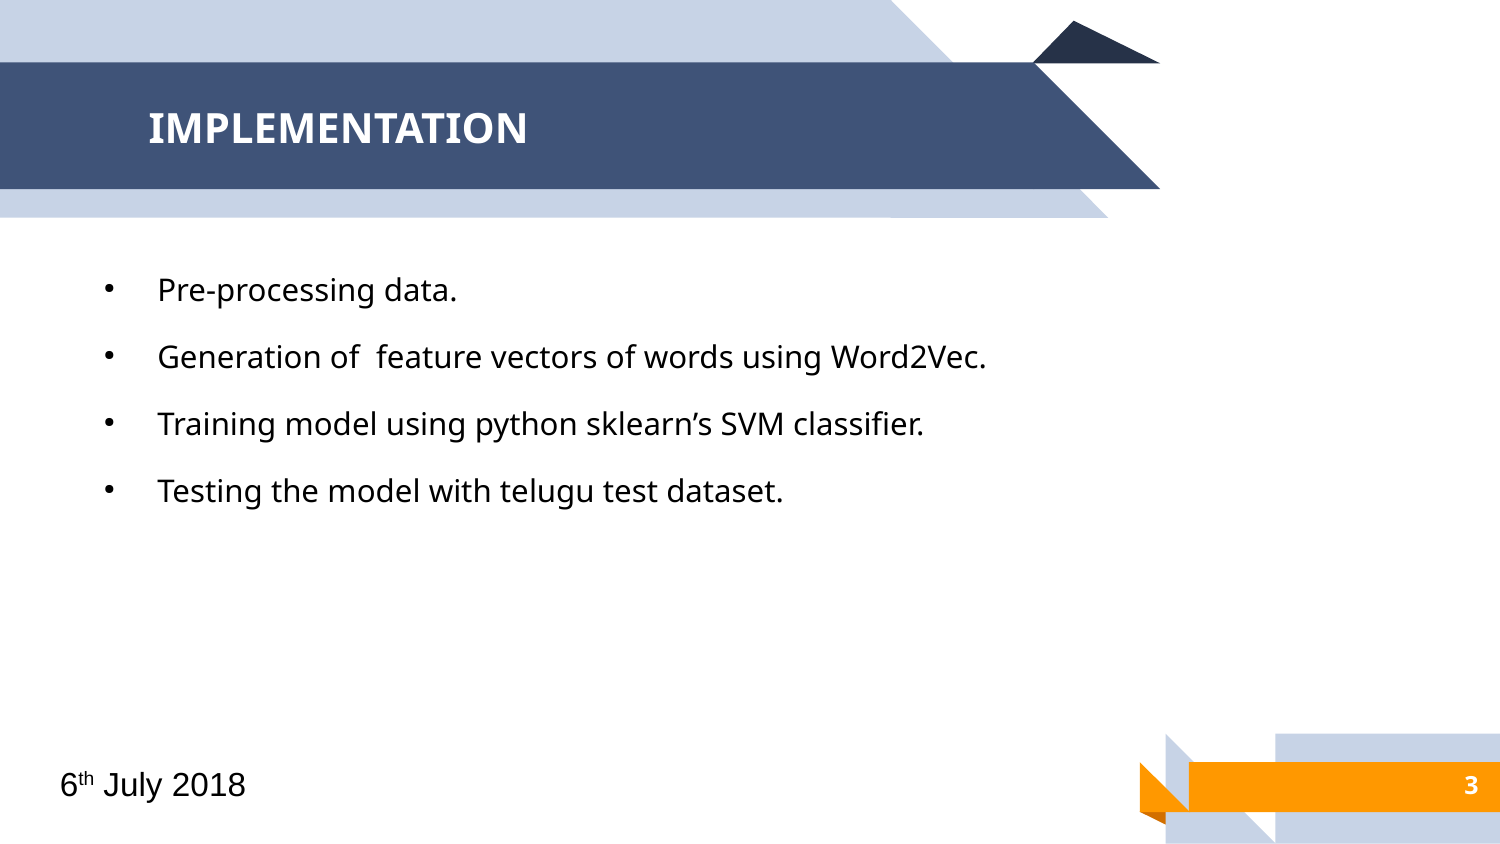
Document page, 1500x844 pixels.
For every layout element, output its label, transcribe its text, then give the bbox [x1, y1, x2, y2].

slide_number <number> [1249, 760, 1494, 813]
list Pre-processing data. Generation of feature vectors of words using Word2Vec. Training model using python sklearn’s SVM classifier. Testing the model with telugu test dataset. [86, 270, 1273, 717]
title IMPLEMENTATION [133, 64, 997, 190]
